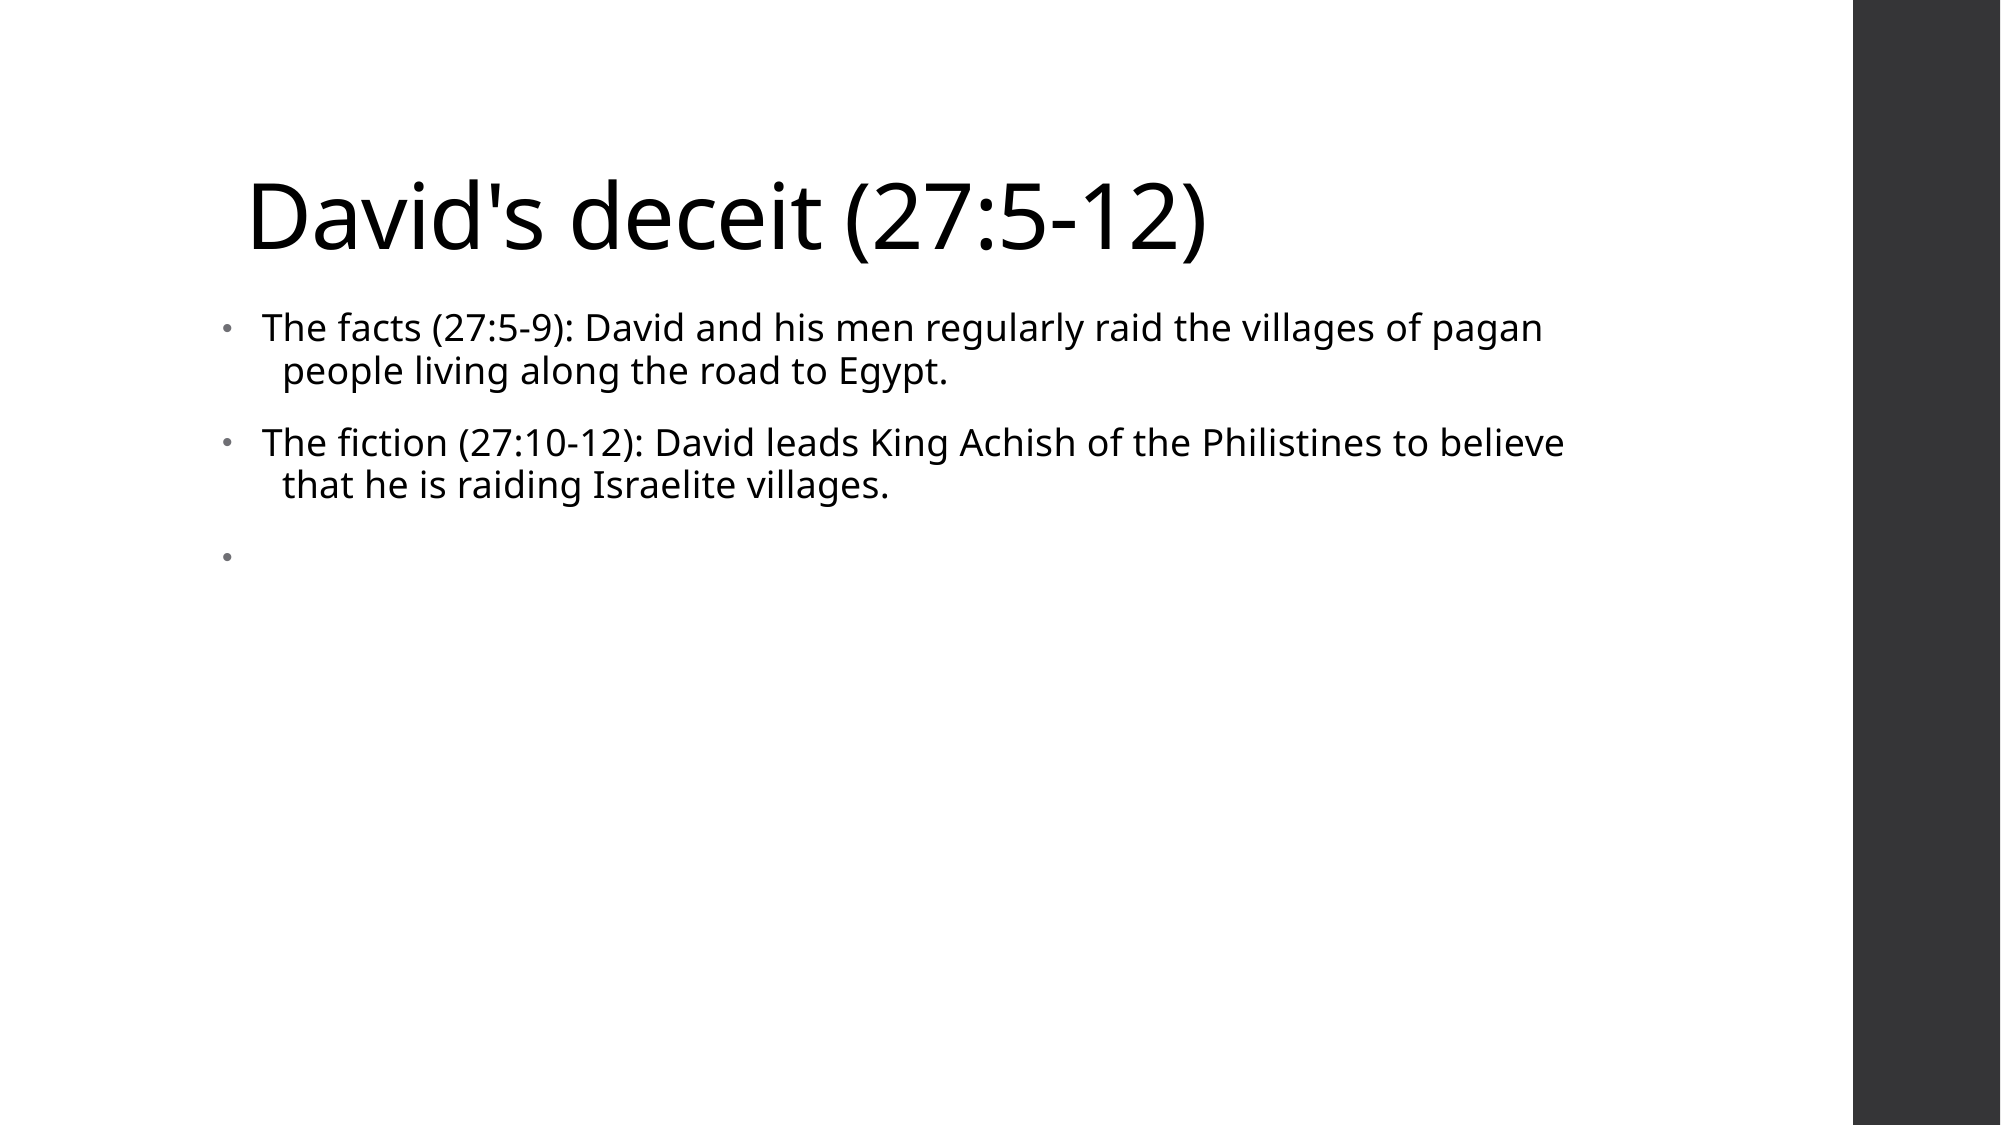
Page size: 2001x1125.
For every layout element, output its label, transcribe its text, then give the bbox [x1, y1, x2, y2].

title David's deceit (27:5-12) [206, 60, 1797, 278]
list The facts (27:5-9): David and his men regularly raid the villages of pagan people living along the road to Egypt. The fiction (27:10-12): David leads King Achish of the Philistines to believe that he is raiding Israelite villages. [206, 299, 1617, 1014]
